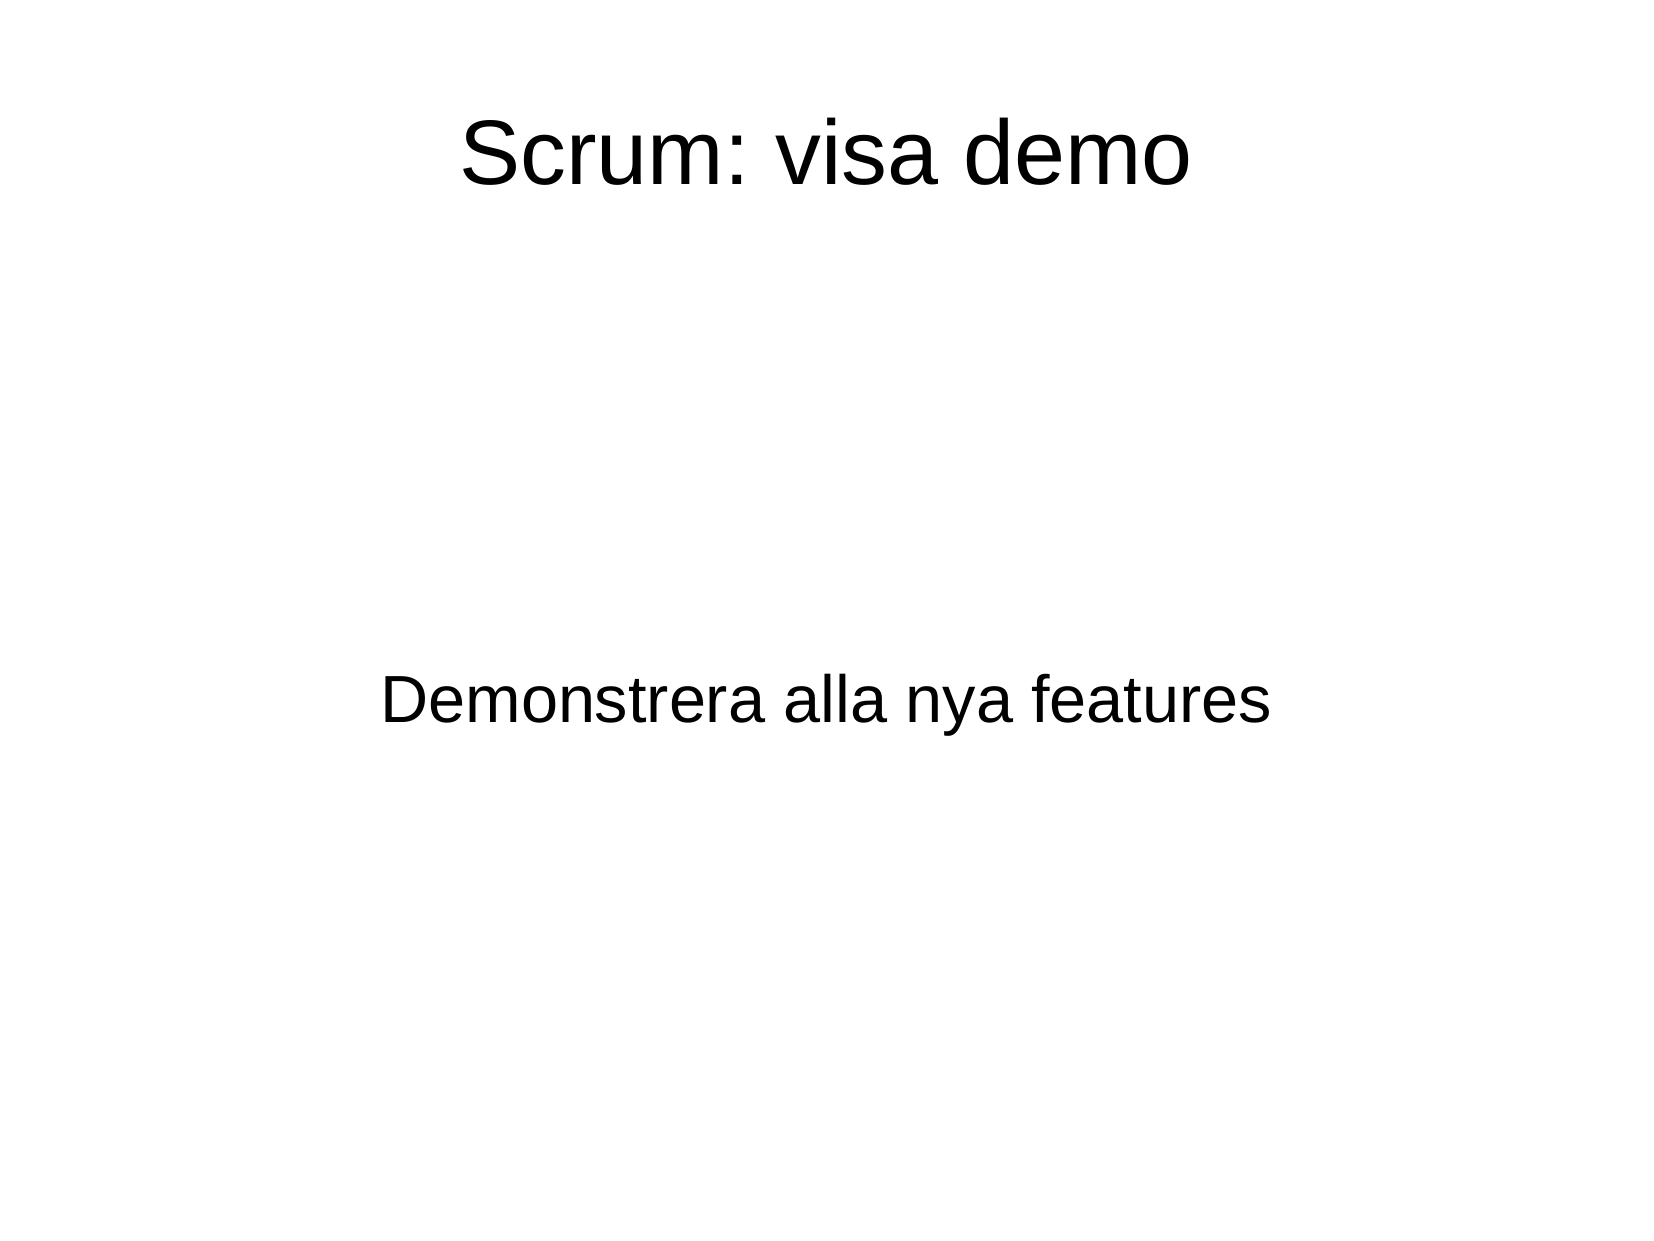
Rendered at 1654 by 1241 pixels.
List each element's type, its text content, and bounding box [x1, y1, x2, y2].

title Scrum: visa demo [82, 49, 1571, 257]
subtitle Demonstrera alla nya features [82, 290, 1571, 1109]
